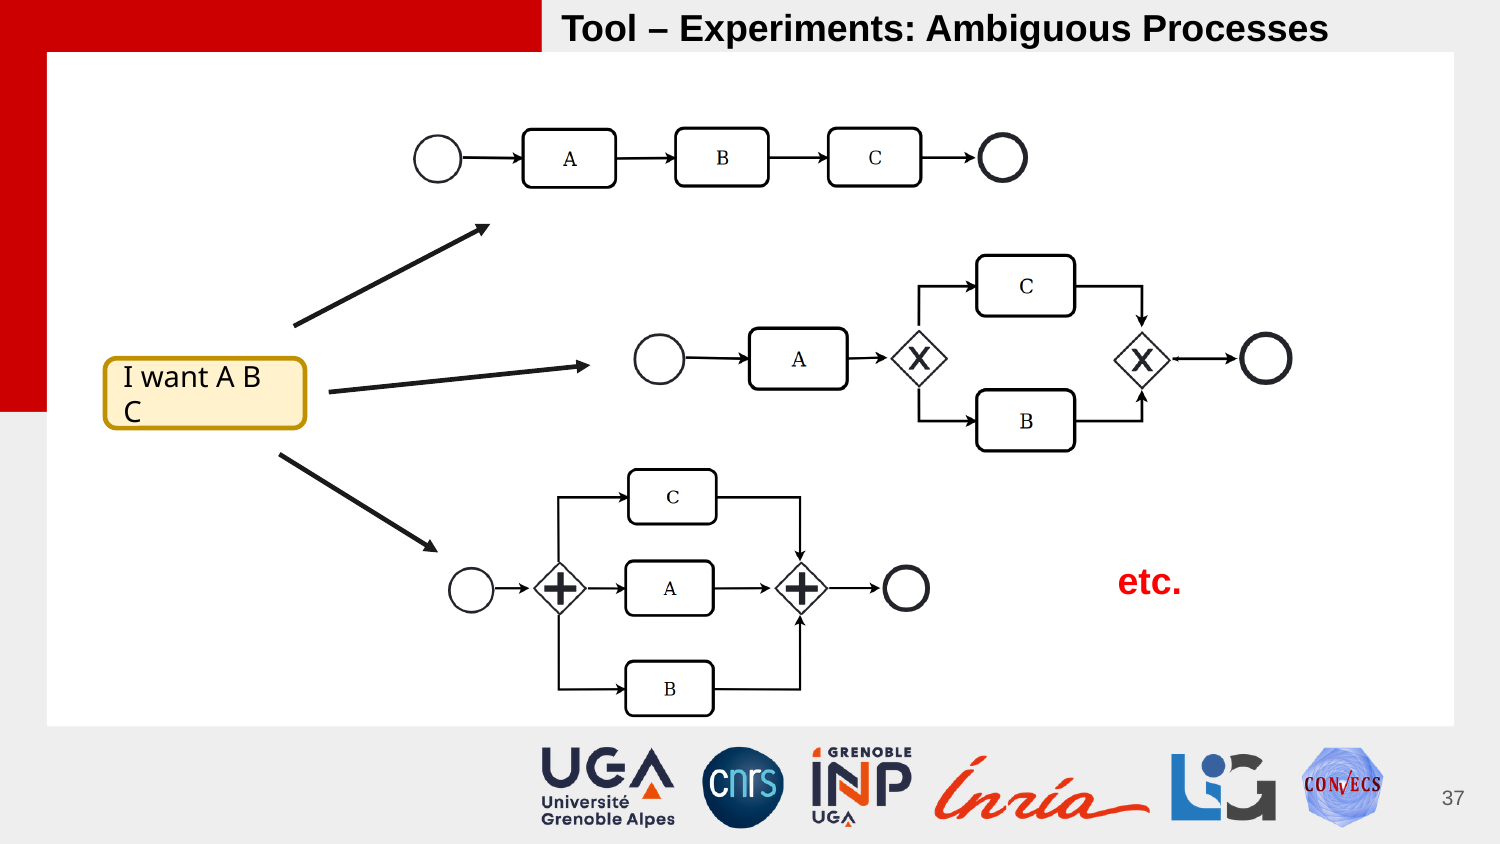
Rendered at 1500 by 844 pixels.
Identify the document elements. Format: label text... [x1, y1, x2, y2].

text_box I want A B C [104, 358, 306, 429]
text_box Tool – Experiments: Ambiguous Processes [546, 0, 1441, 55]
slide_number <numéro> [1389, 764, 1480, 830]
picture [0, 0, 1500, 844]
text_box etc. [1102, 542, 1365, 680]
